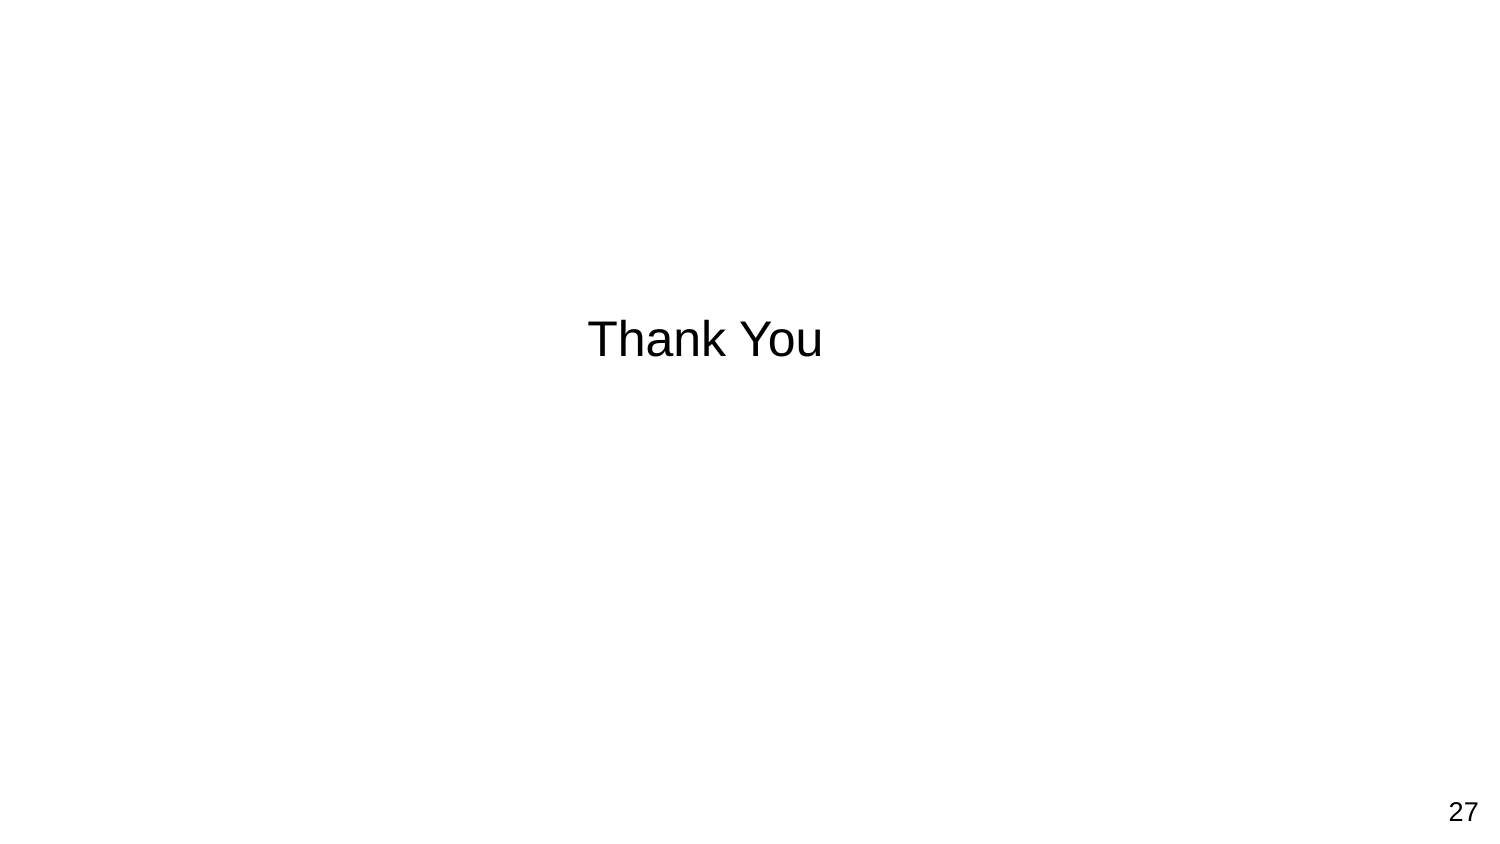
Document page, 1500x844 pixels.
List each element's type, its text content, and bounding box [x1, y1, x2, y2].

slide_number <number> [1403, 779, 1494, 844]
text_box Thank You [572, 291, 877, 367]
